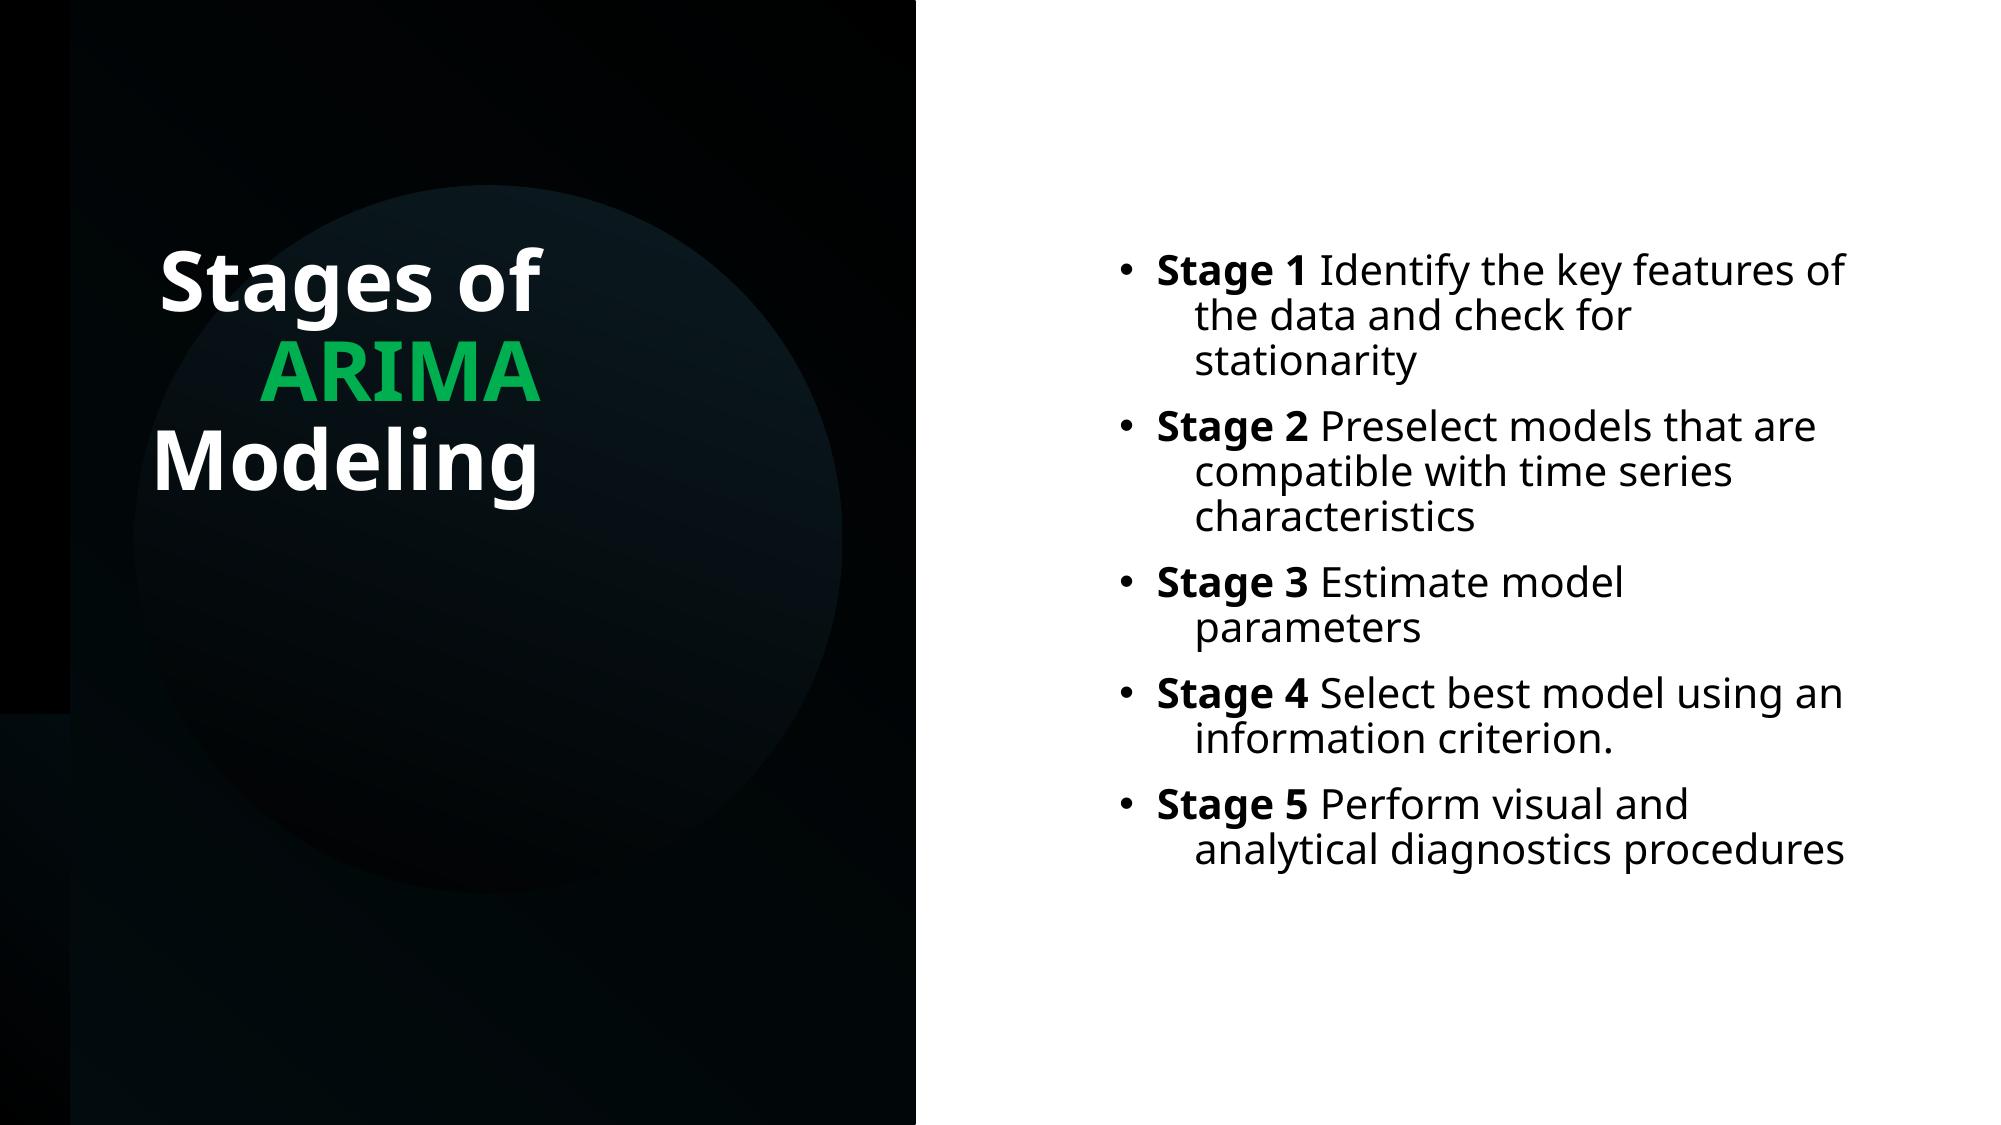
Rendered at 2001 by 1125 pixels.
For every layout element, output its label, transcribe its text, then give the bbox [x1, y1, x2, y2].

text_box Stage 1 Identify the key features of the data and check for stationarity Stage 2 Preselect models that are compatible with time series characteristics Stage 3 Estimate model parameters Stage 4 Select best model using an information criterion. Stage 5 Perform visual and analytical diagnostics procedures [1066, 106, 1865, 1017]
text_box Stages of ARIMA Modeling [135, 96, 830, 652]
text_box [0, 0, 2000, 1125]
